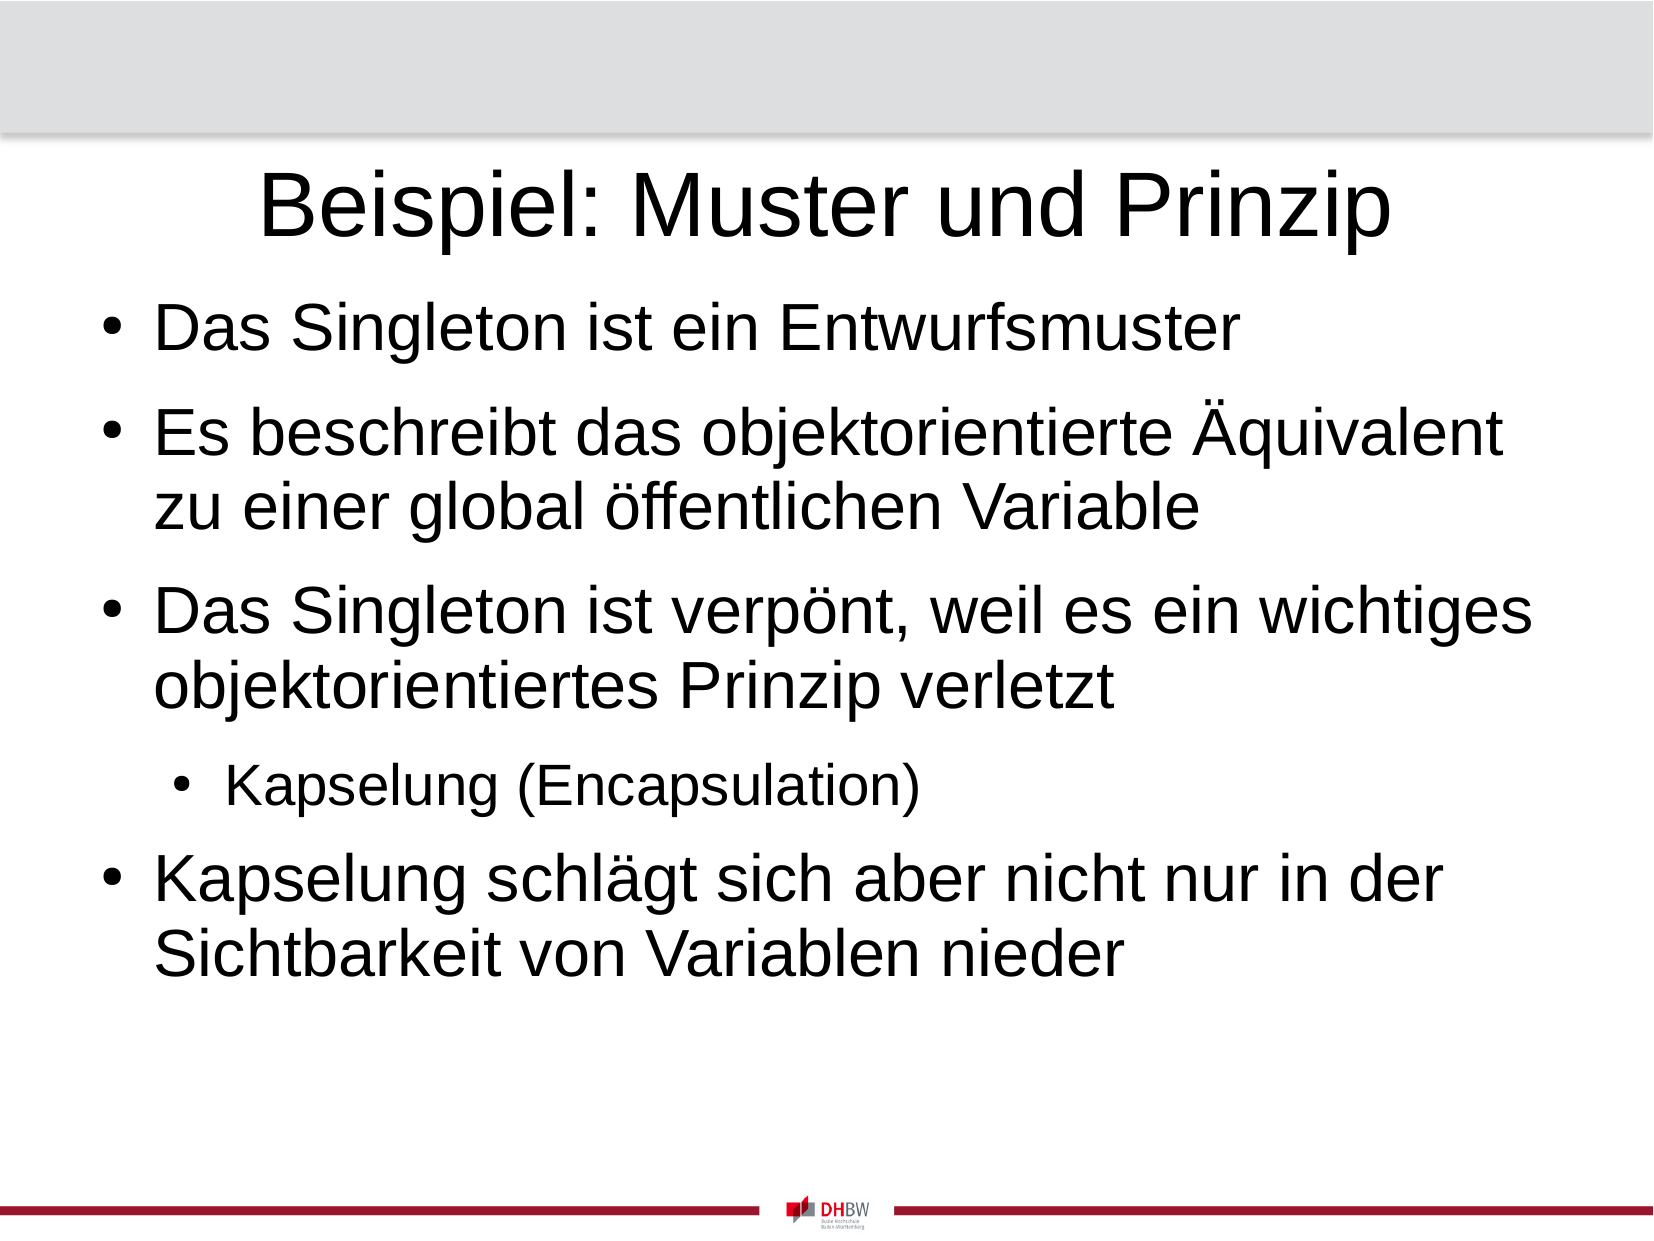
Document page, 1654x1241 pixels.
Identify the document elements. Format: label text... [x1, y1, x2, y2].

picture [0, 1, 1654, 1237]
title Beispiel: Muster und Prinzip [82, 49, 1571, 257]
list Das Singleton ist ein Entwurfsmuster Es beschreibt das objektorientierte Äquivalent zu einer global öffentlichen Variable Das Singleton ist verpönt, weil es ein wichtiges objektorientiertes Prinzip verletzt Kapselung (Encapsulation) Kapselung schlägt sich aber nicht nur in der Sichtbarkeit von Variablen nieder [82, 290, 1571, 1010]
